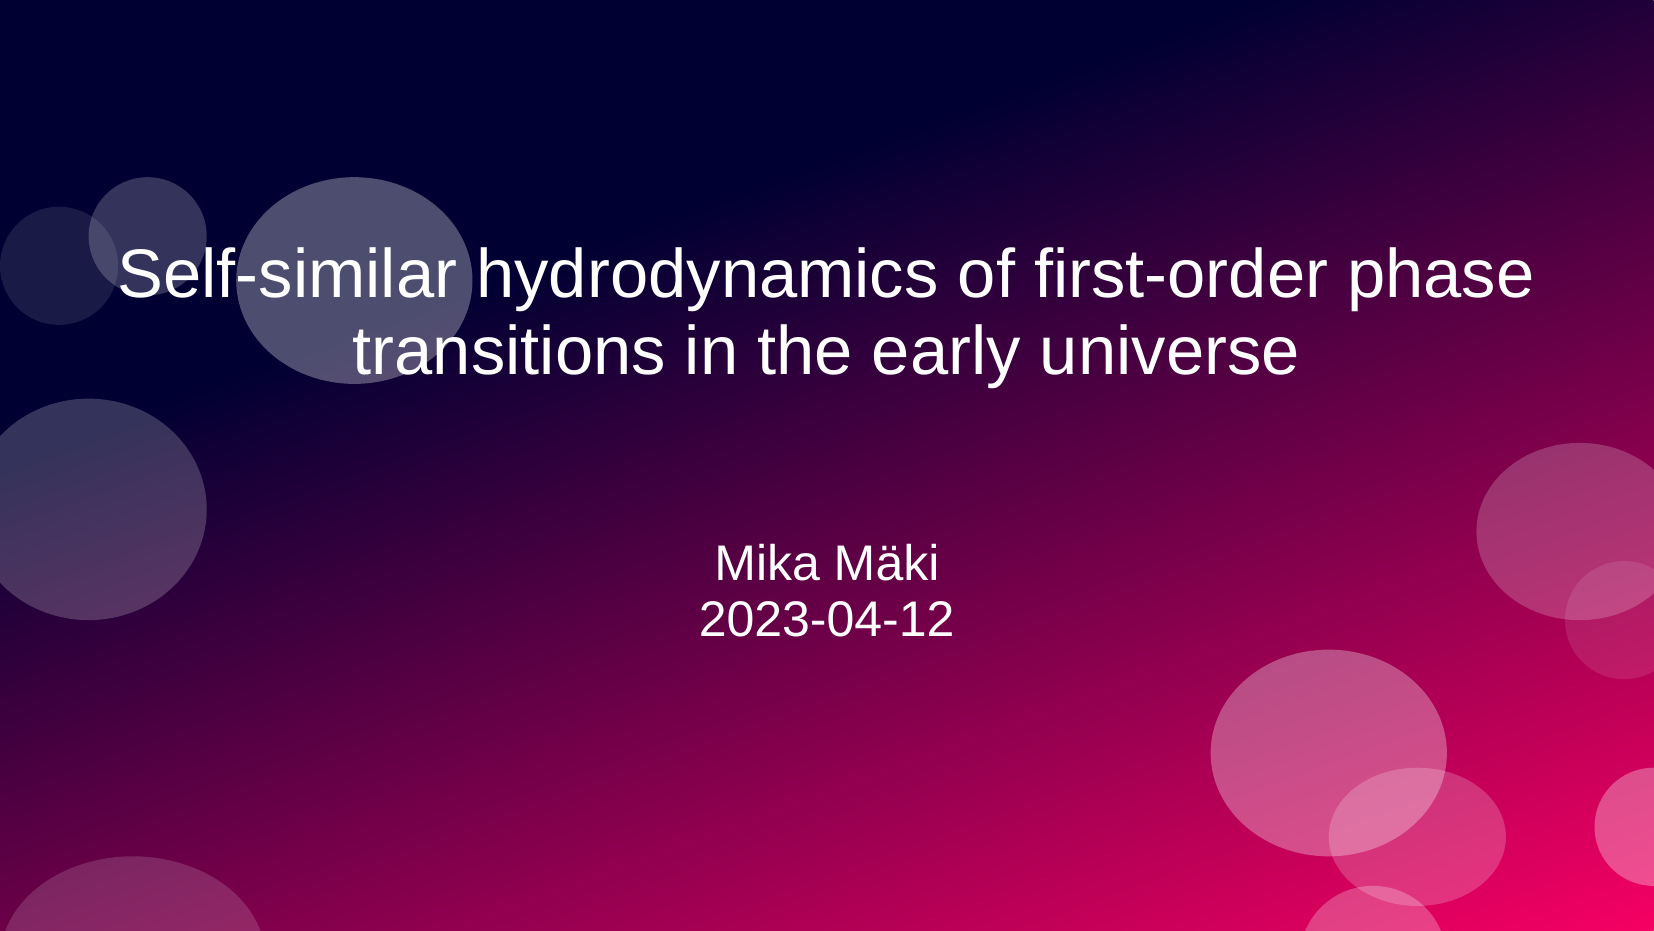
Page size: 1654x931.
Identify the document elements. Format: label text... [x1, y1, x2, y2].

title Self-similar hydrodynamics of first-order phase transitions in the early universe [82, 234, 1571, 390]
subtitle Mika Mäki 2023-04-12 [82, 425, 1571, 758]
